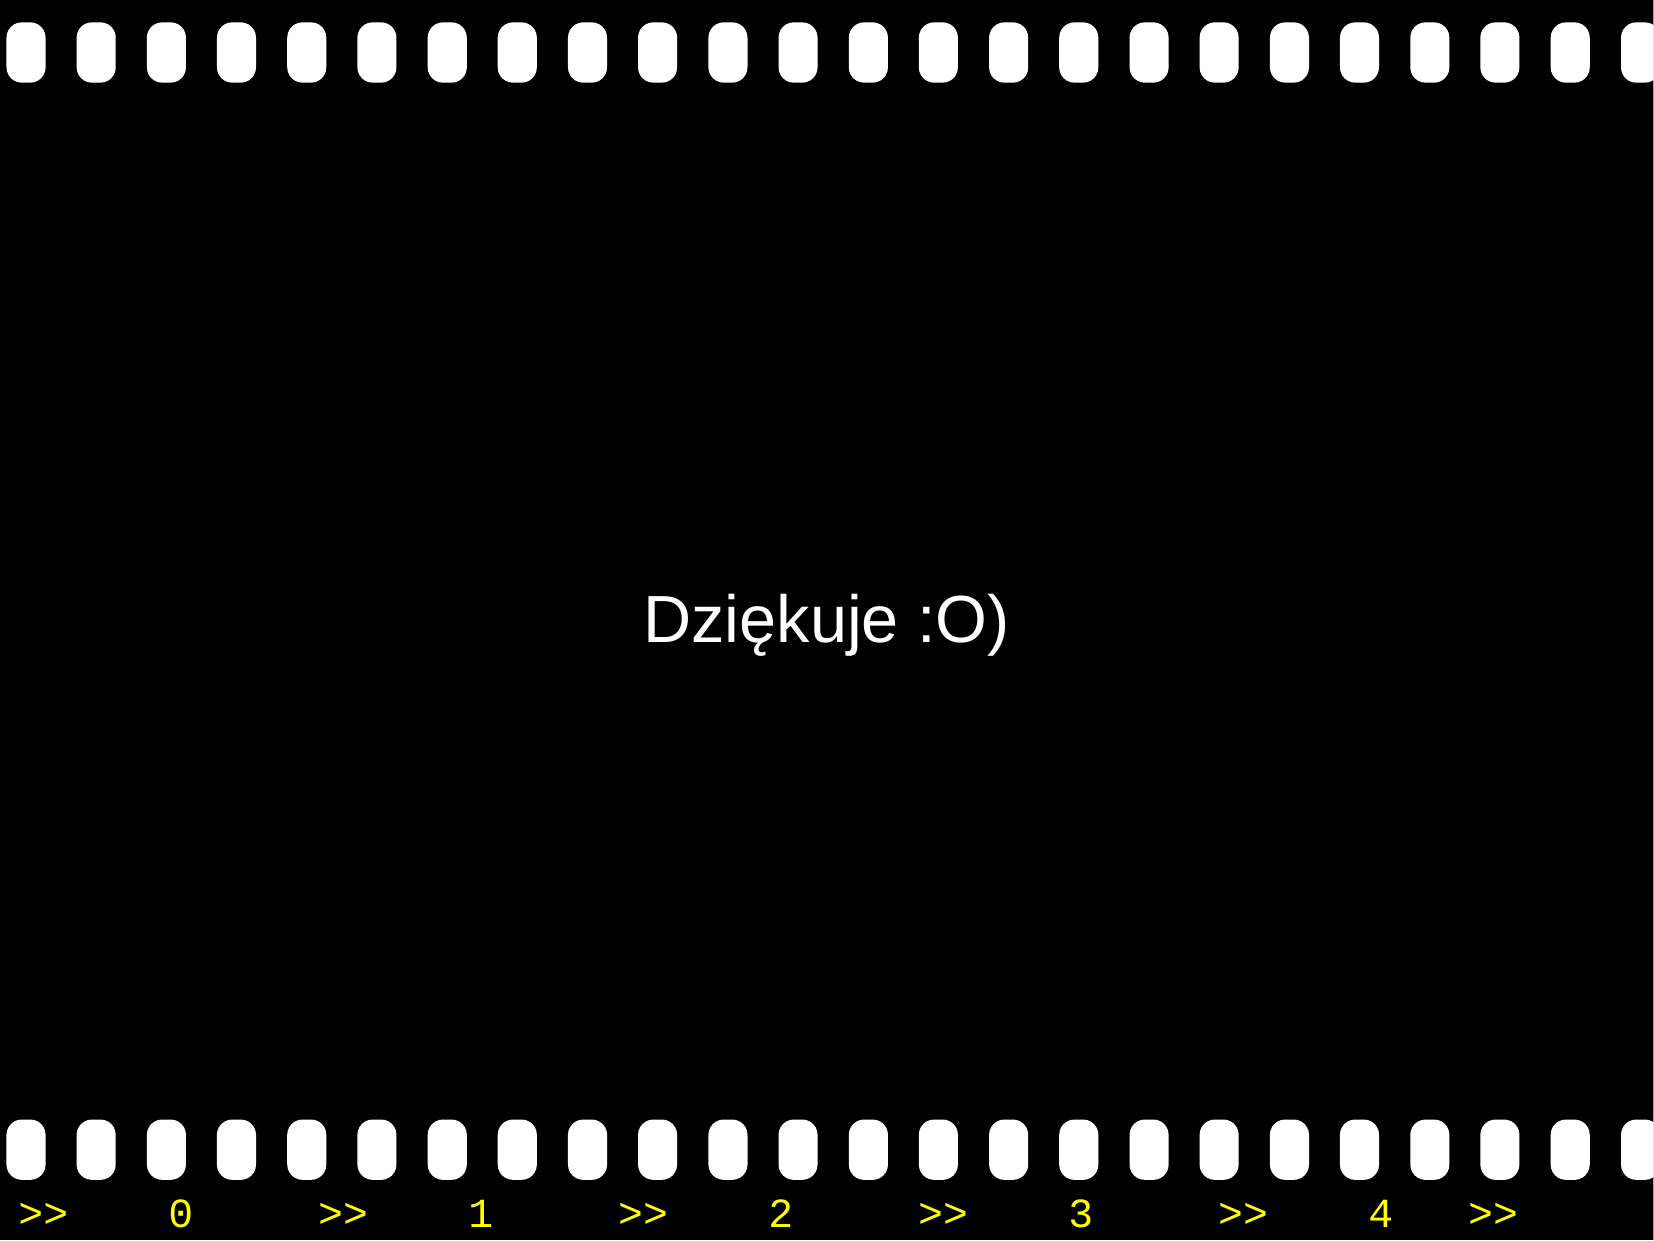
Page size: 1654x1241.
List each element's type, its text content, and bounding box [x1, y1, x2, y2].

subtitle Dziękuje :O) [82, 99, 1571, 1140]
